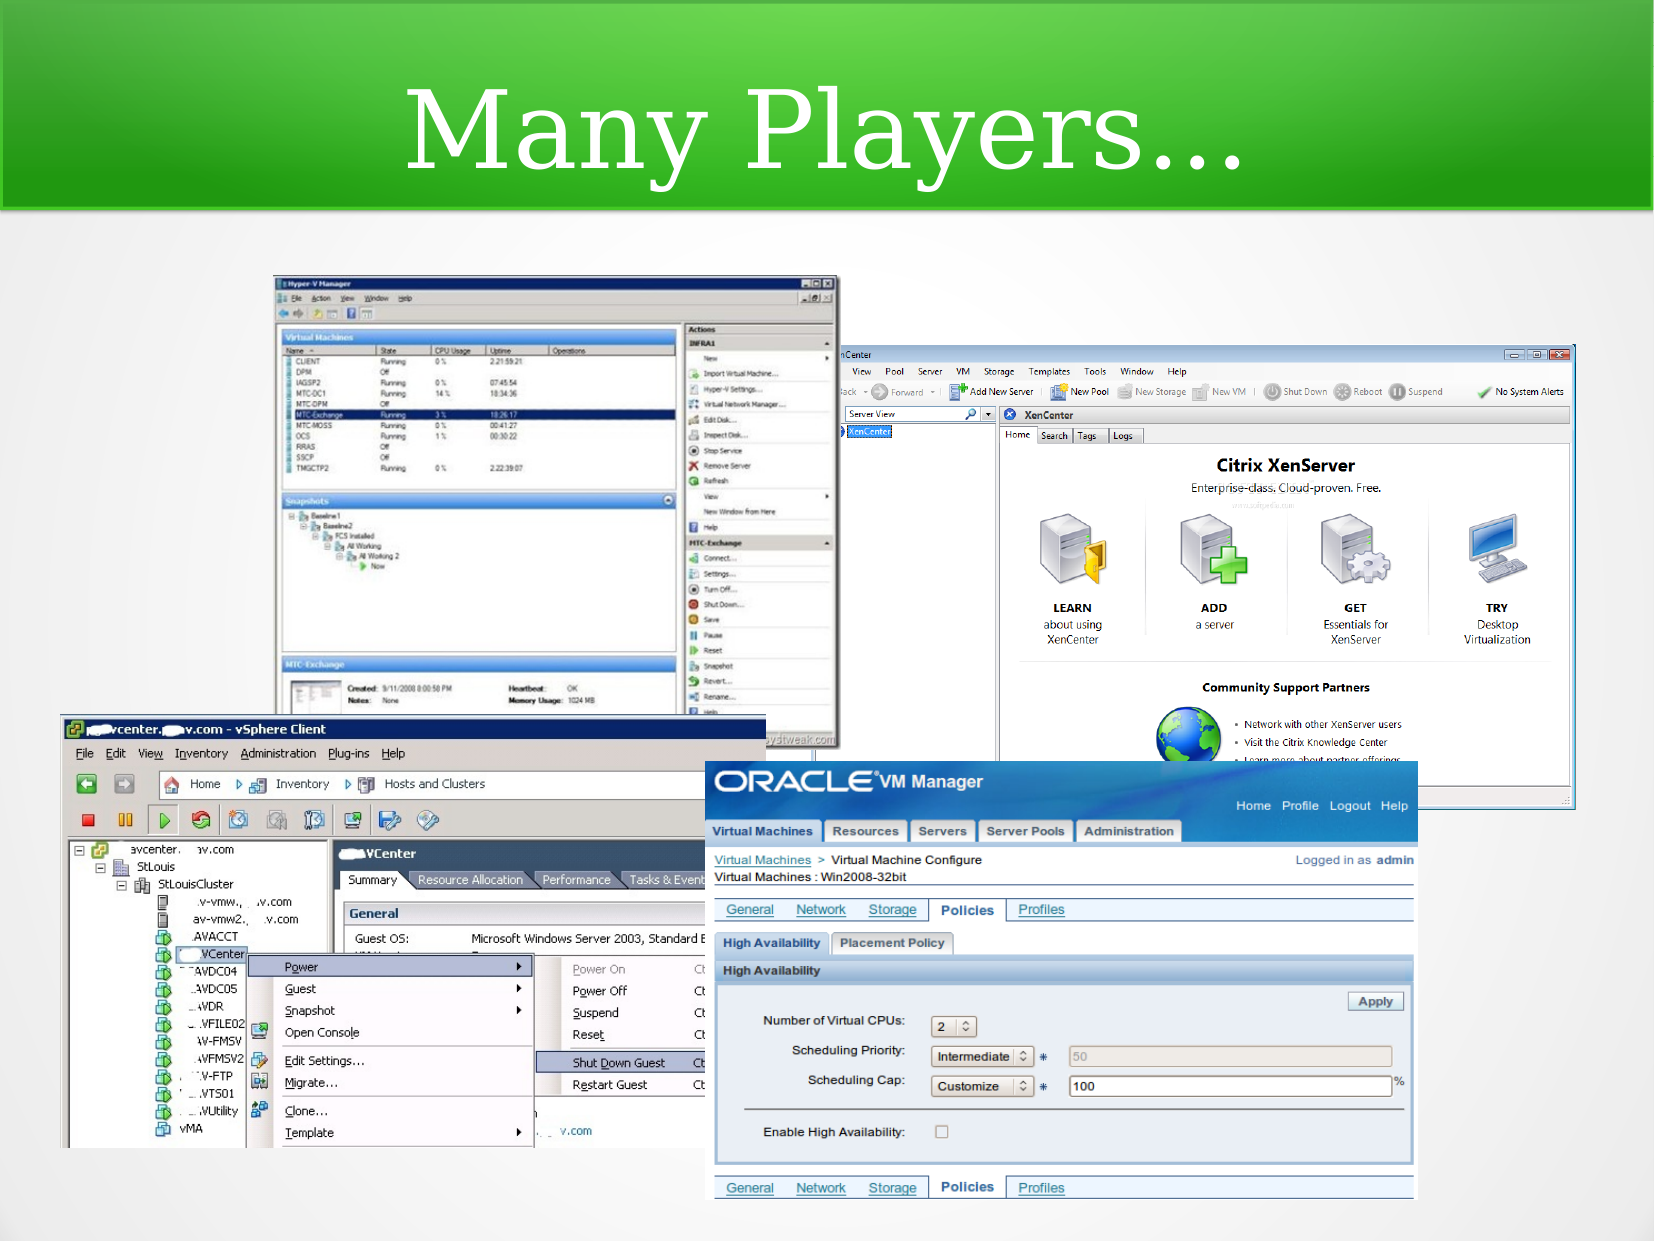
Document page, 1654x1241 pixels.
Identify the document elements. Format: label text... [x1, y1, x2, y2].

title Many Players... [82, 37, 1571, 226]
picture [60, 275, 1576, 1201]
